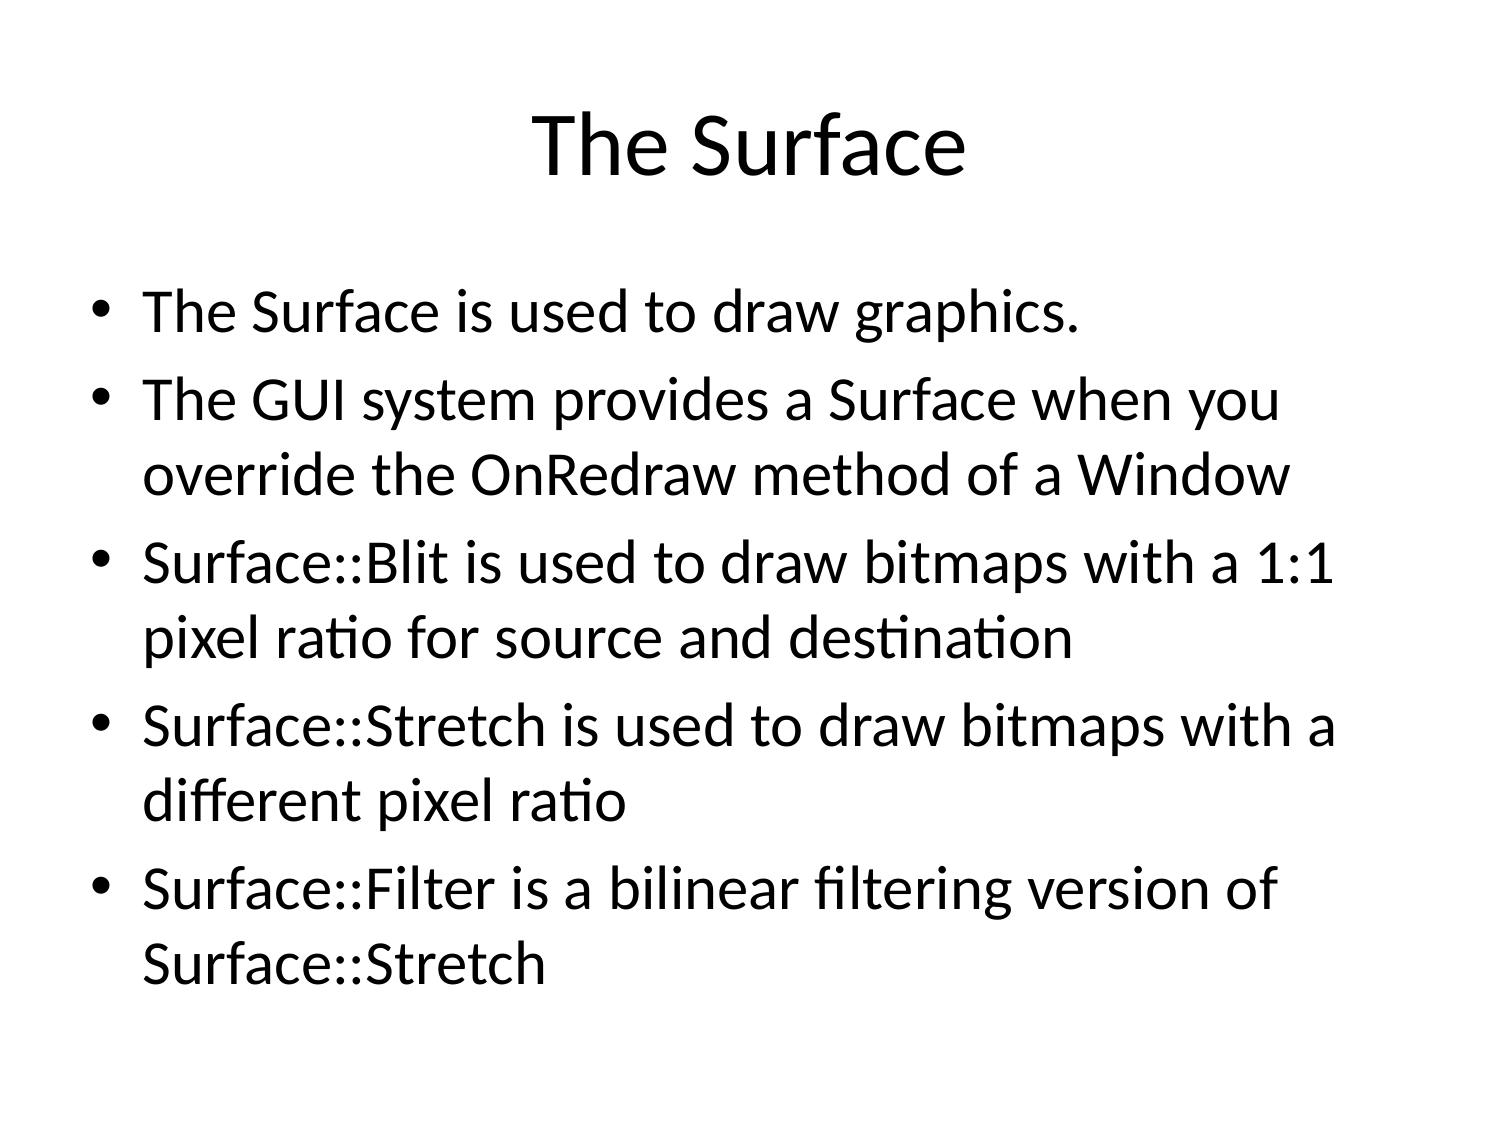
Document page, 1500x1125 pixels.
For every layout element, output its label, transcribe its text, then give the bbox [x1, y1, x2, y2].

list The Surface is used to draw graphics. The GUI system provides a Surface when you override the OnRedraw method of a Window Surface::Blit is used to draw bitmaps with a 1:1 pixel ratio for source and destination Surface::Stretch is used to draw bitmaps with a different pixel ratio Surface::Filter is a bilinear filtering version of Surface::Stretch [75, 262, 1425, 1005]
title The Surface [75, 45, 1425, 233]
